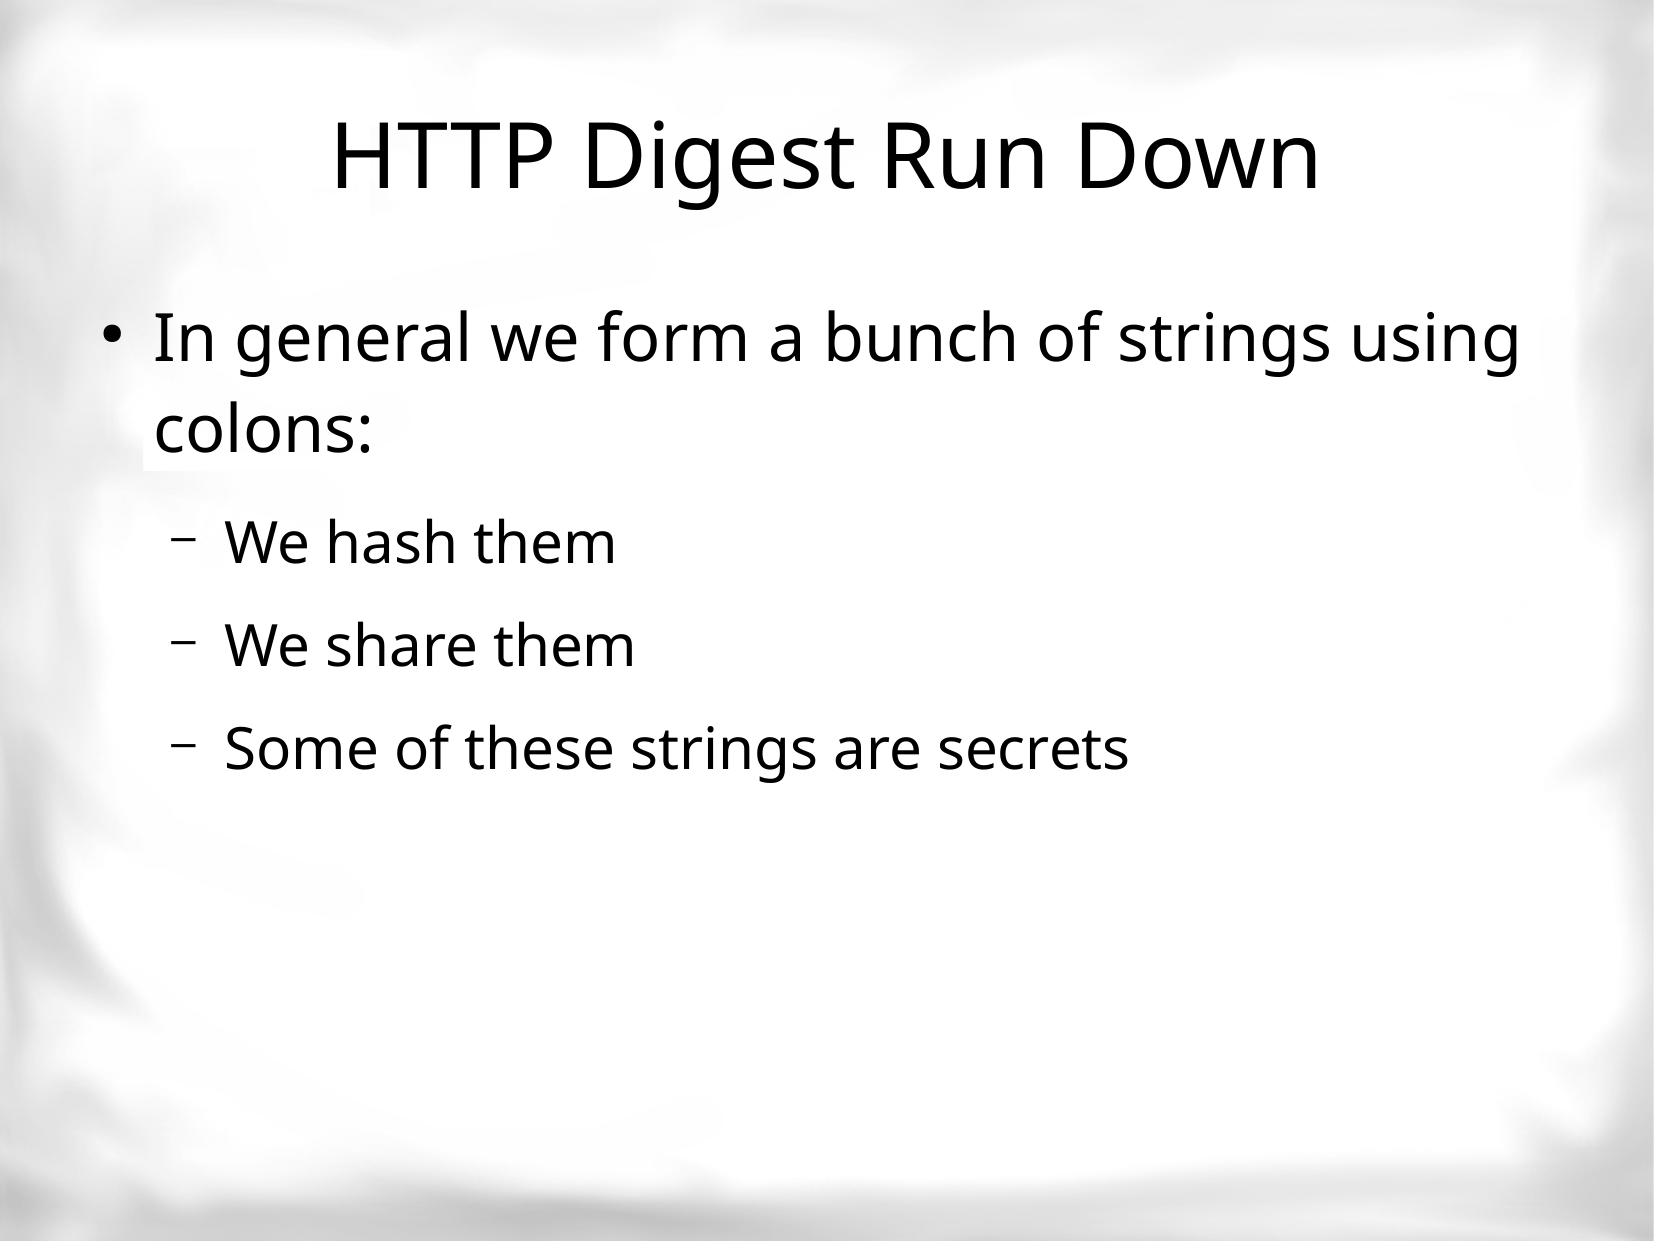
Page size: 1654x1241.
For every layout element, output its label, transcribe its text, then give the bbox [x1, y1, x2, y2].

picture [0, 0, 1654, 1241]
list In general we form a bunch of strings using colons: We hash them We share them Some of these strings are secrets [82, 290, 1571, 1010]
title HTTP Digest Run Down [82, 49, 1571, 257]
